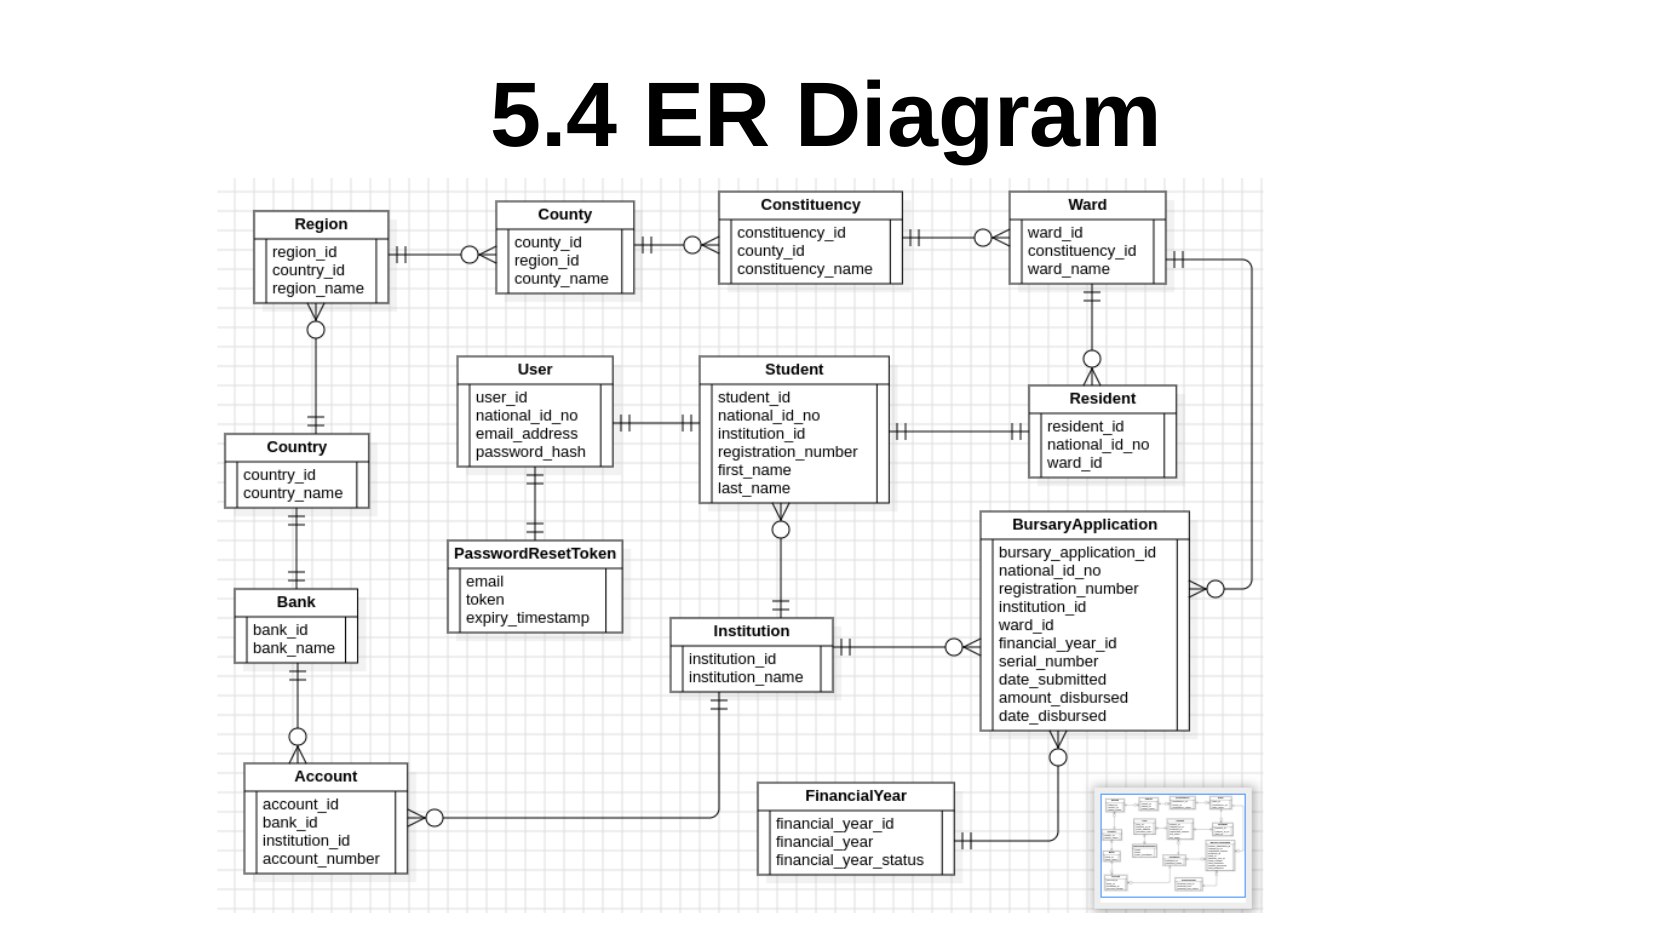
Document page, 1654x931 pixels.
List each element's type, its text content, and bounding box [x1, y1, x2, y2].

picture [217, 178, 1264, 913]
title 5.4 ER Diagram [82, 37, 1571, 193]
